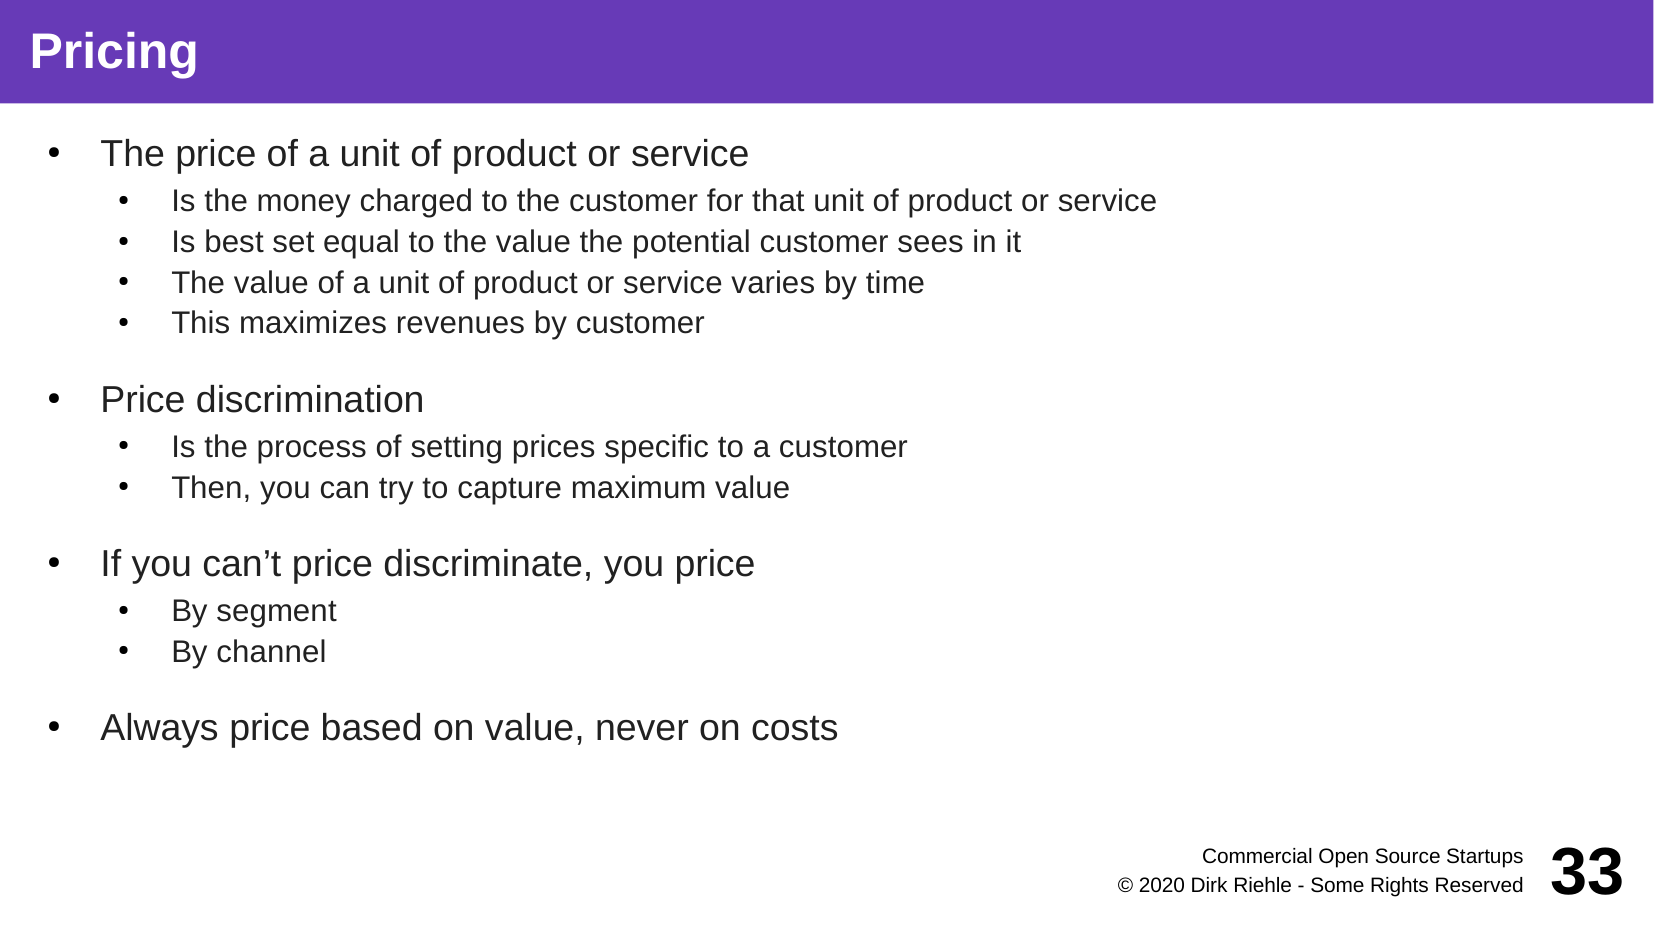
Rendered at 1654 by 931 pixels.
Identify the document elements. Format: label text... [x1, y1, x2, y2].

title Pricing [0, 0, 1654, 104]
list The price of a unit of product or service Is the money charged to the customer for that unit of product or service Is best set equal to the value the potential customer sees in it The value of a unit of product or service varies by time This maximizes revenues by customer Price discrimination Is the process of setting prices specific to a customer Then, you can try to capture maximum value If you can’t price discriminate, you price By segment By channel Always price based on value, never on costs [29, 132, 1625, 813]
